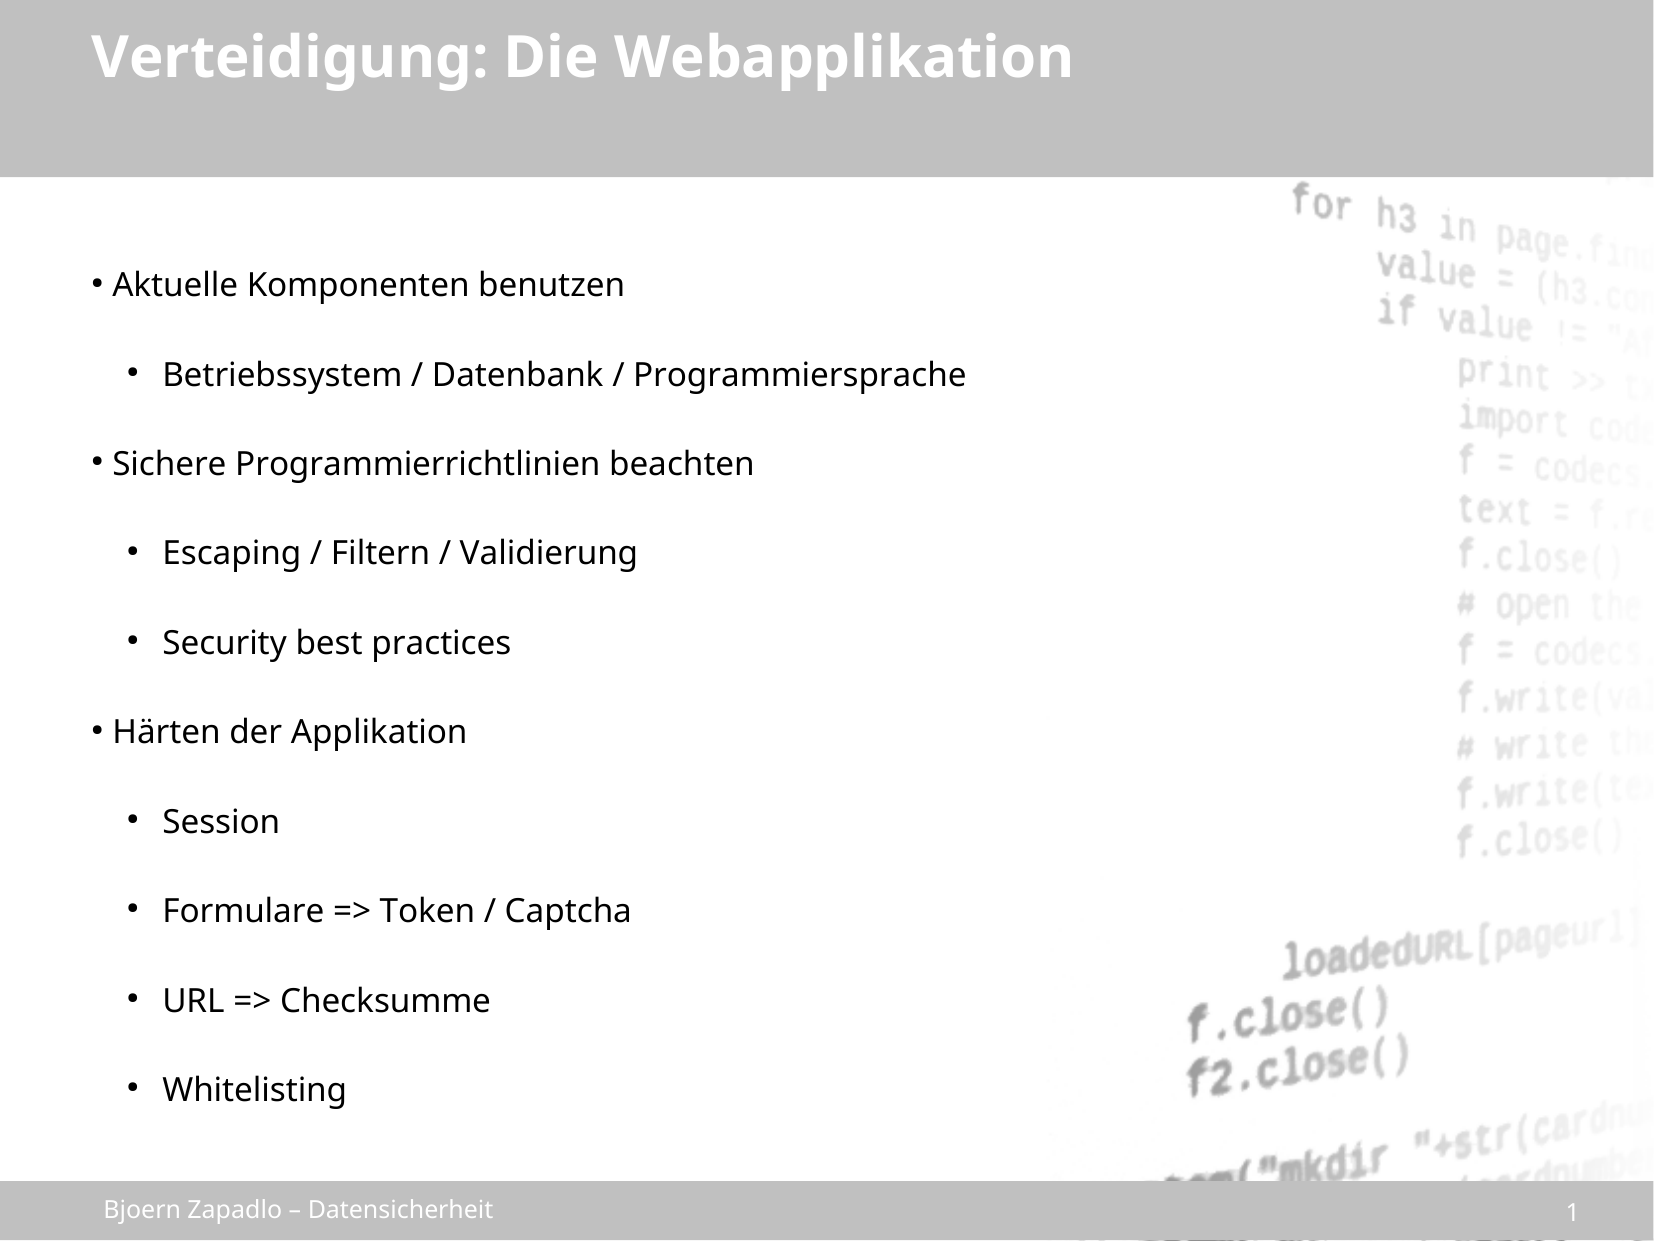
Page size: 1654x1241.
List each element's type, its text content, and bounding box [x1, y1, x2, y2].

text_box Aktuelle Komponenten benutzen Betriebssystem / Datenbank / Programmiersprache Sichere Programmierrichtlinien beachten Escaping / Filtern / Validierung Security best practices Härten der Applikation Session Formulare => Token / Captcha URL => Checksumme Whitelisting [76, 236, 1432, 1116]
text_box Verteidigung: Die Webapplikation [76, 17, 1444, 98]
picture [0, 178, 1654, 1181]
